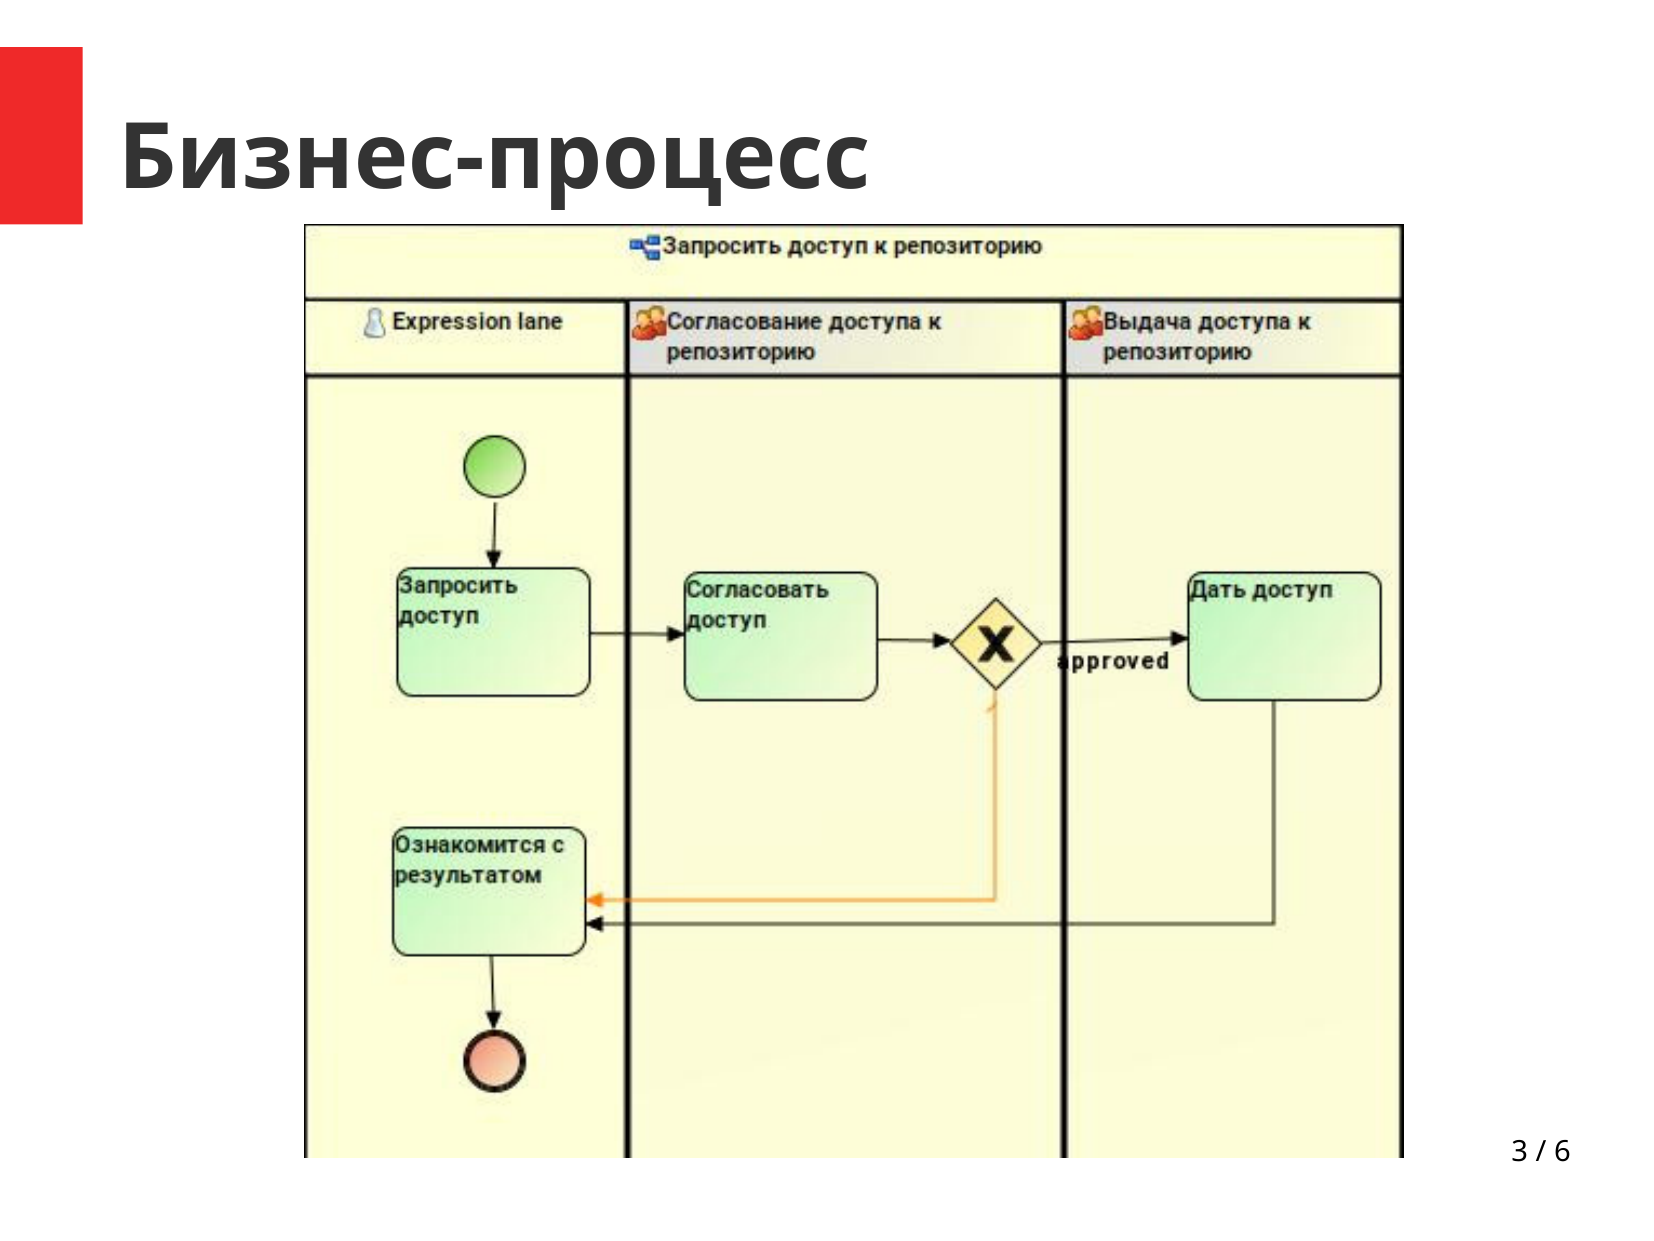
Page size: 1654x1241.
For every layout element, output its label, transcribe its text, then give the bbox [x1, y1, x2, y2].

title Бизнес-процесс [118, 49, 1571, 257]
picture [304, 224, 1404, 1158]
